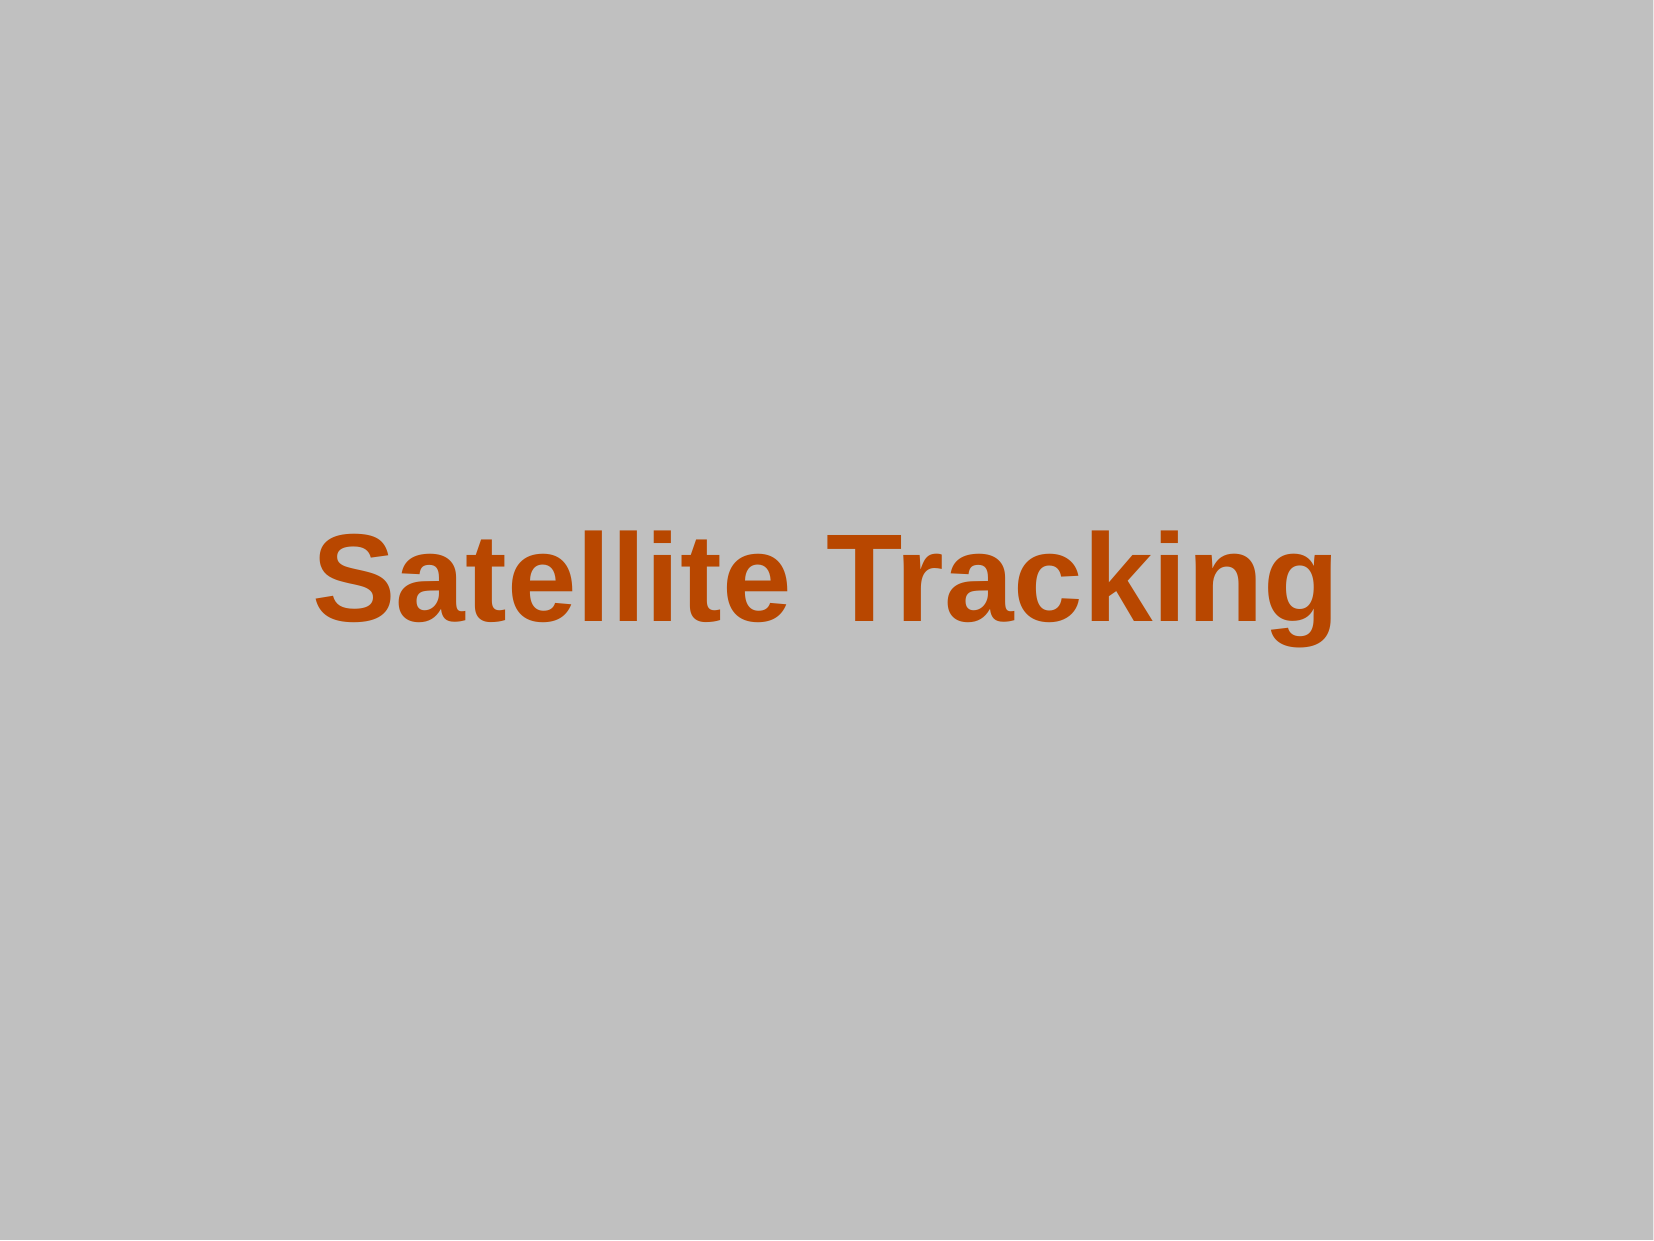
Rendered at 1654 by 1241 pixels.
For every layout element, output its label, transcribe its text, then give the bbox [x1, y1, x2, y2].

title Satellite Tracking [82, 474, 1571, 682]
